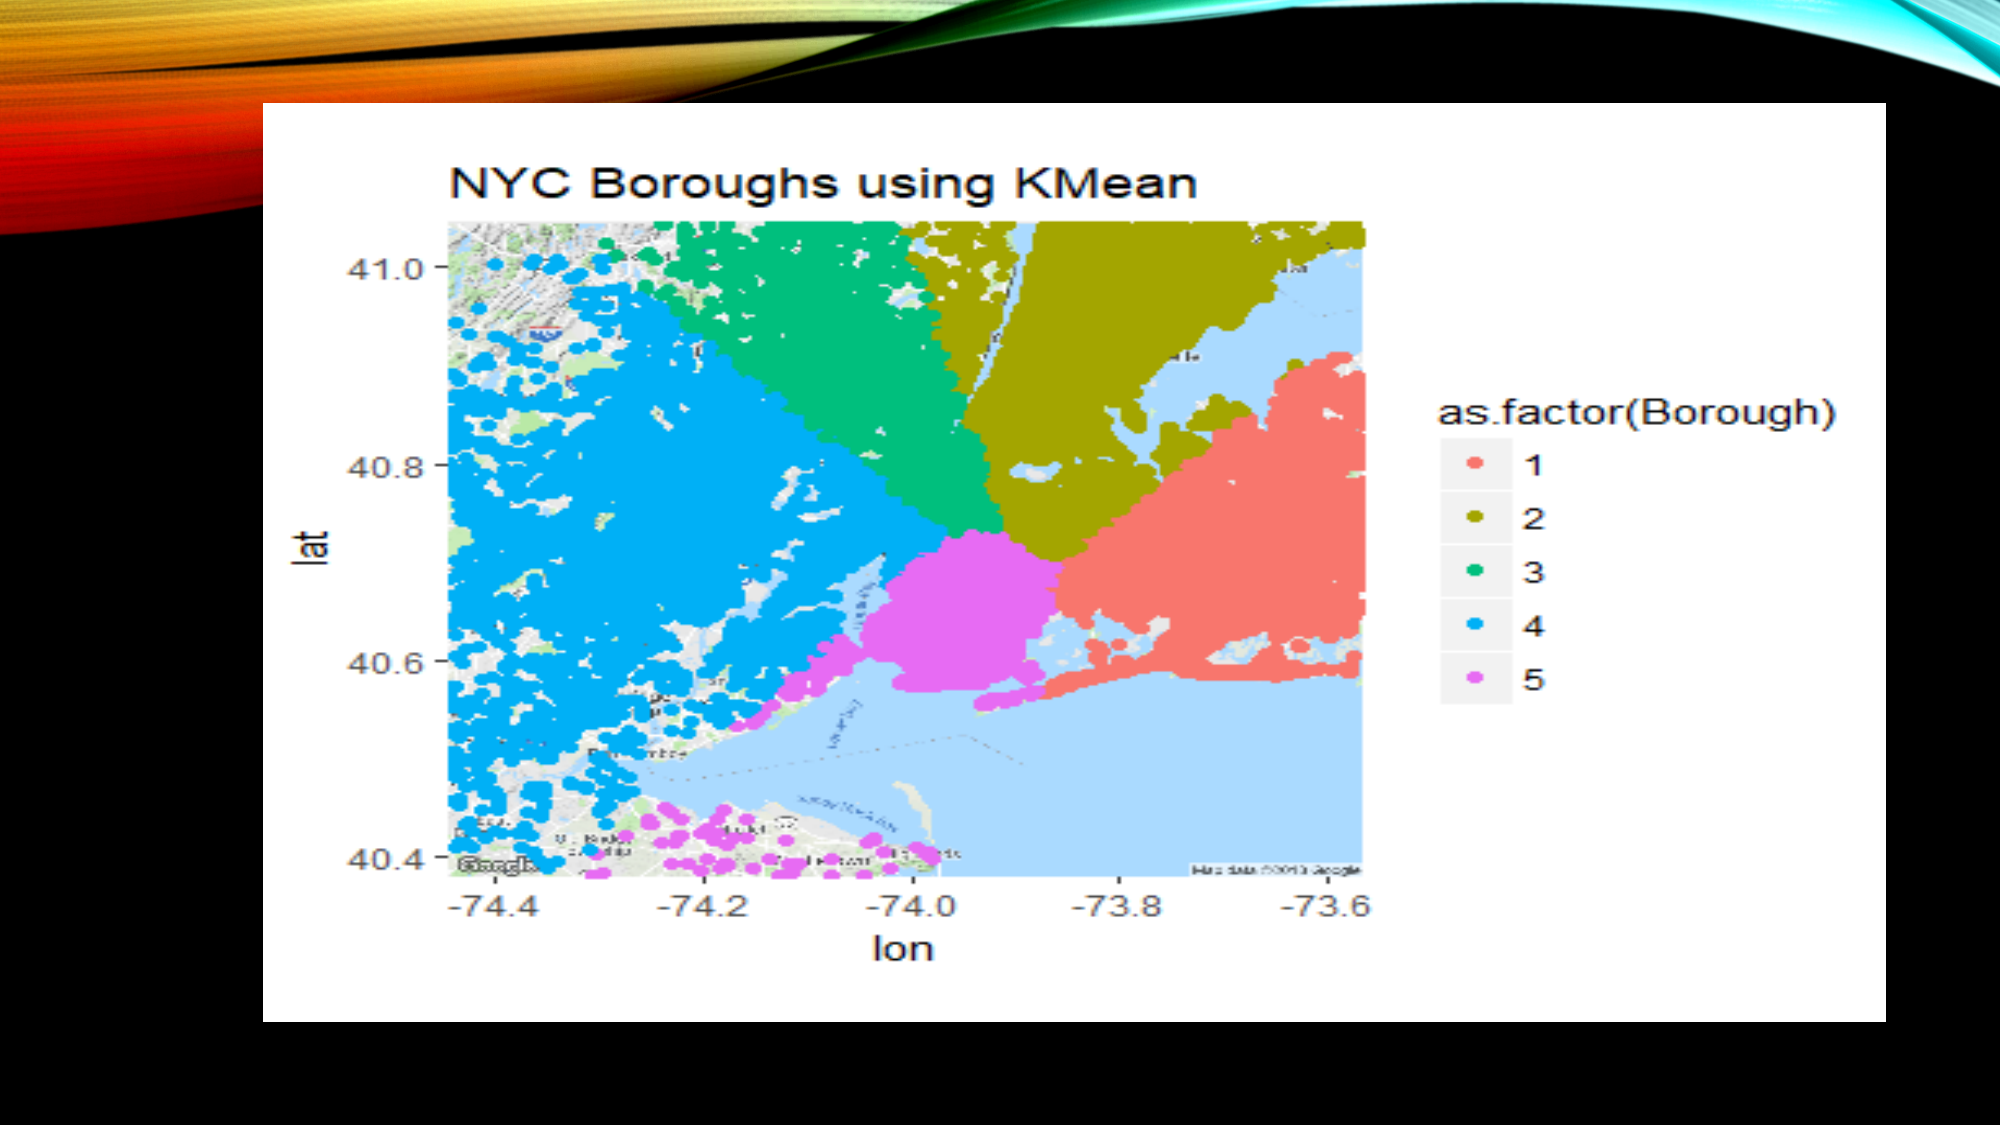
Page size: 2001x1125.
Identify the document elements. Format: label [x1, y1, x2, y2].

picture [263, 103, 1886, 1022]
